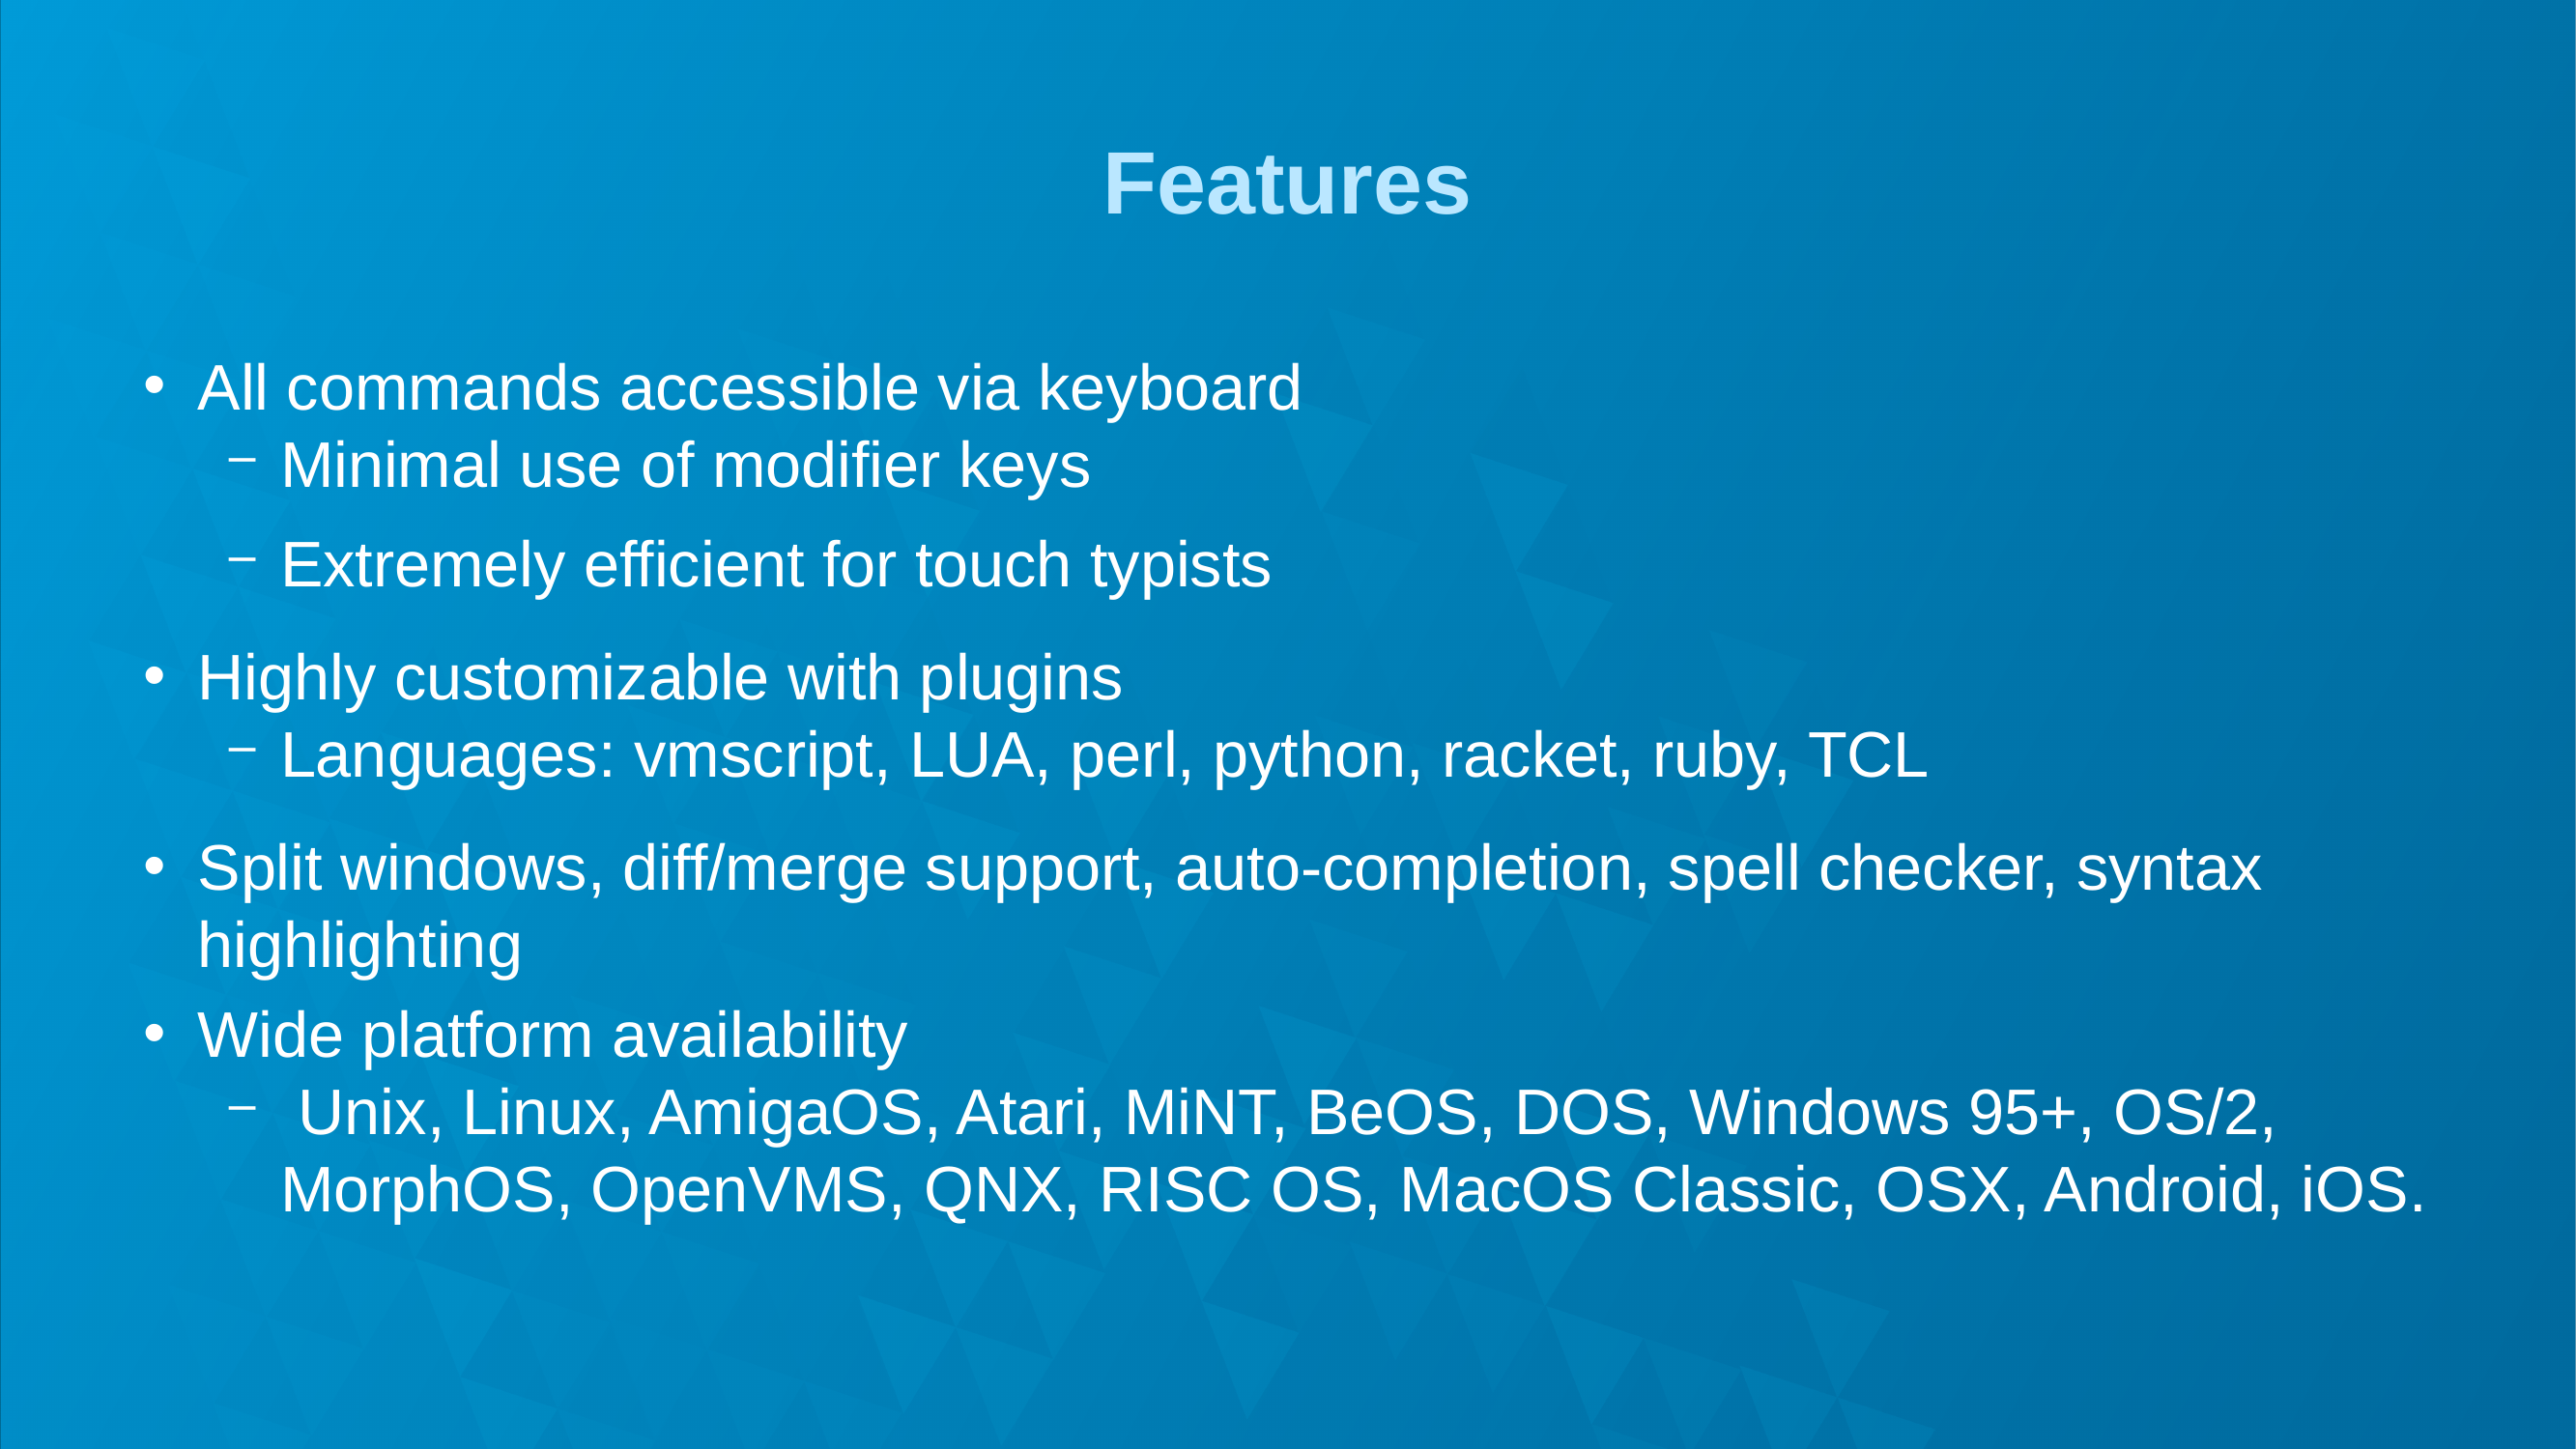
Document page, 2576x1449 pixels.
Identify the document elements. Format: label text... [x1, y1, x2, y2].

list All commands accessible via keyboard Minimal use of modifier keys Extremely efficient for touch typists Highly customizable with plugins Languages: vmscript, LUA, perl, python, racket, ruby, TCL Split windows, diff/merge support, auto-completion, spell checker, syntax highlighting Wide platform availability Unix, Linux, AmigaOS, Atari, MiNT, BeOS, DOS, Windows 95+, OS/2, MorphOS, OpenVMS, QNX, RISC OS, MacOS Classic, OSX, Android, iOS. [129, 338, 2447, 1294]
title Features [129, 58, 2447, 300]
